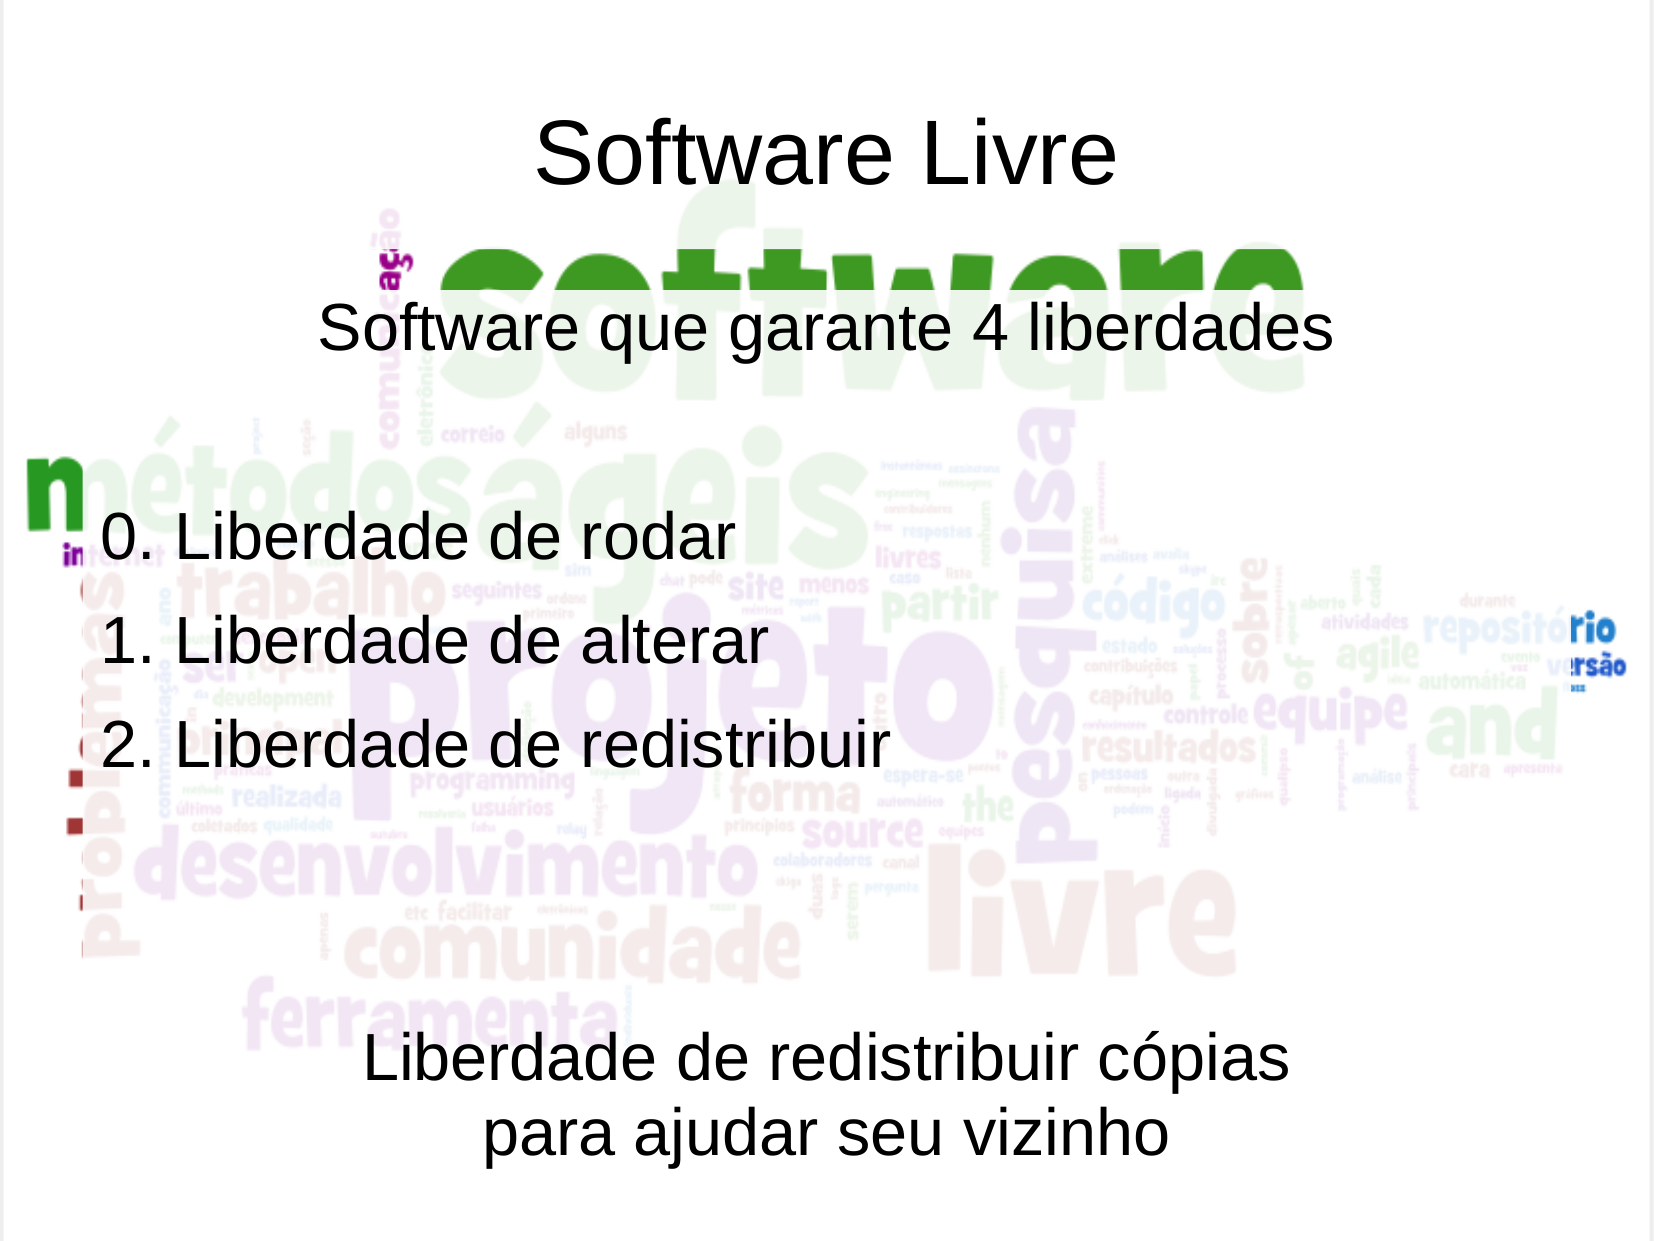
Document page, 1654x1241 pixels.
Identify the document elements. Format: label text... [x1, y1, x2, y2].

picture [0, 0, 1654, 1241]
title Software Livre [82, 56, 1571, 250]
list Software que garante 4 liberdades Liberdade de rodar Liberdade de alterar Liberdade de redistribuir Liberdade de redistribuir cópias para ajudar seu vizinho [82, 290, 1571, 1188]
